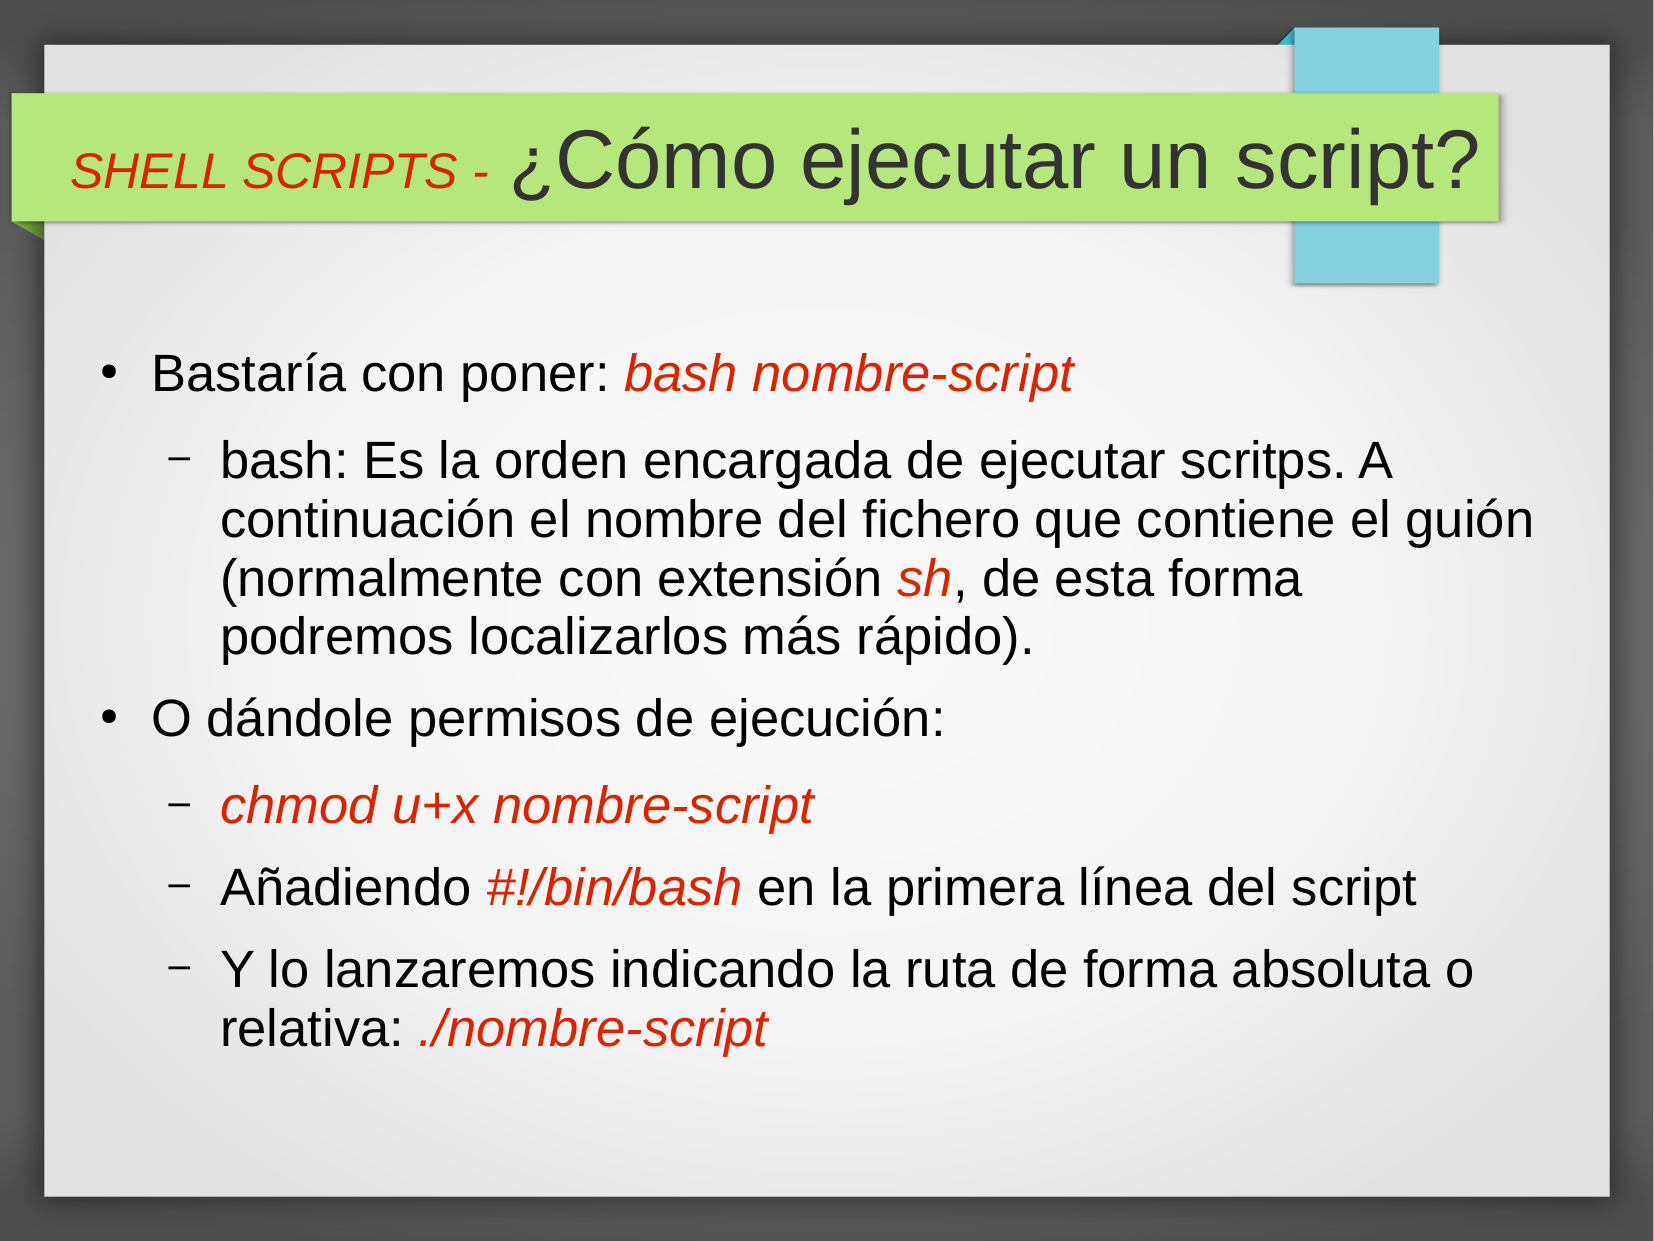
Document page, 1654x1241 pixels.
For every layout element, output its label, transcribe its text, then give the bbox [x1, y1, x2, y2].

list Bastaría con poner: bash nombre-script bash: Es la orden encargada de ejecutar scritps. A continuación el nombre del fichero que contiene el guión (normalmente con extensión sh, de esta forma podremos localizarlos más rápido). O dándole permisos de ejecución: chmod u+x nombre-script Añadiendo #!/bin/bash en la primera línea del script Y lo lanzaremos indicando la ruta de forma absoluta o relativa: ./nombre-script [82, 343, 1538, 1063]
picture [0, 0, 1654, 1241]
title SHELL SCRIPTS - ¿Cómo ejecutar un script? [70, 106, 1489, 213]
